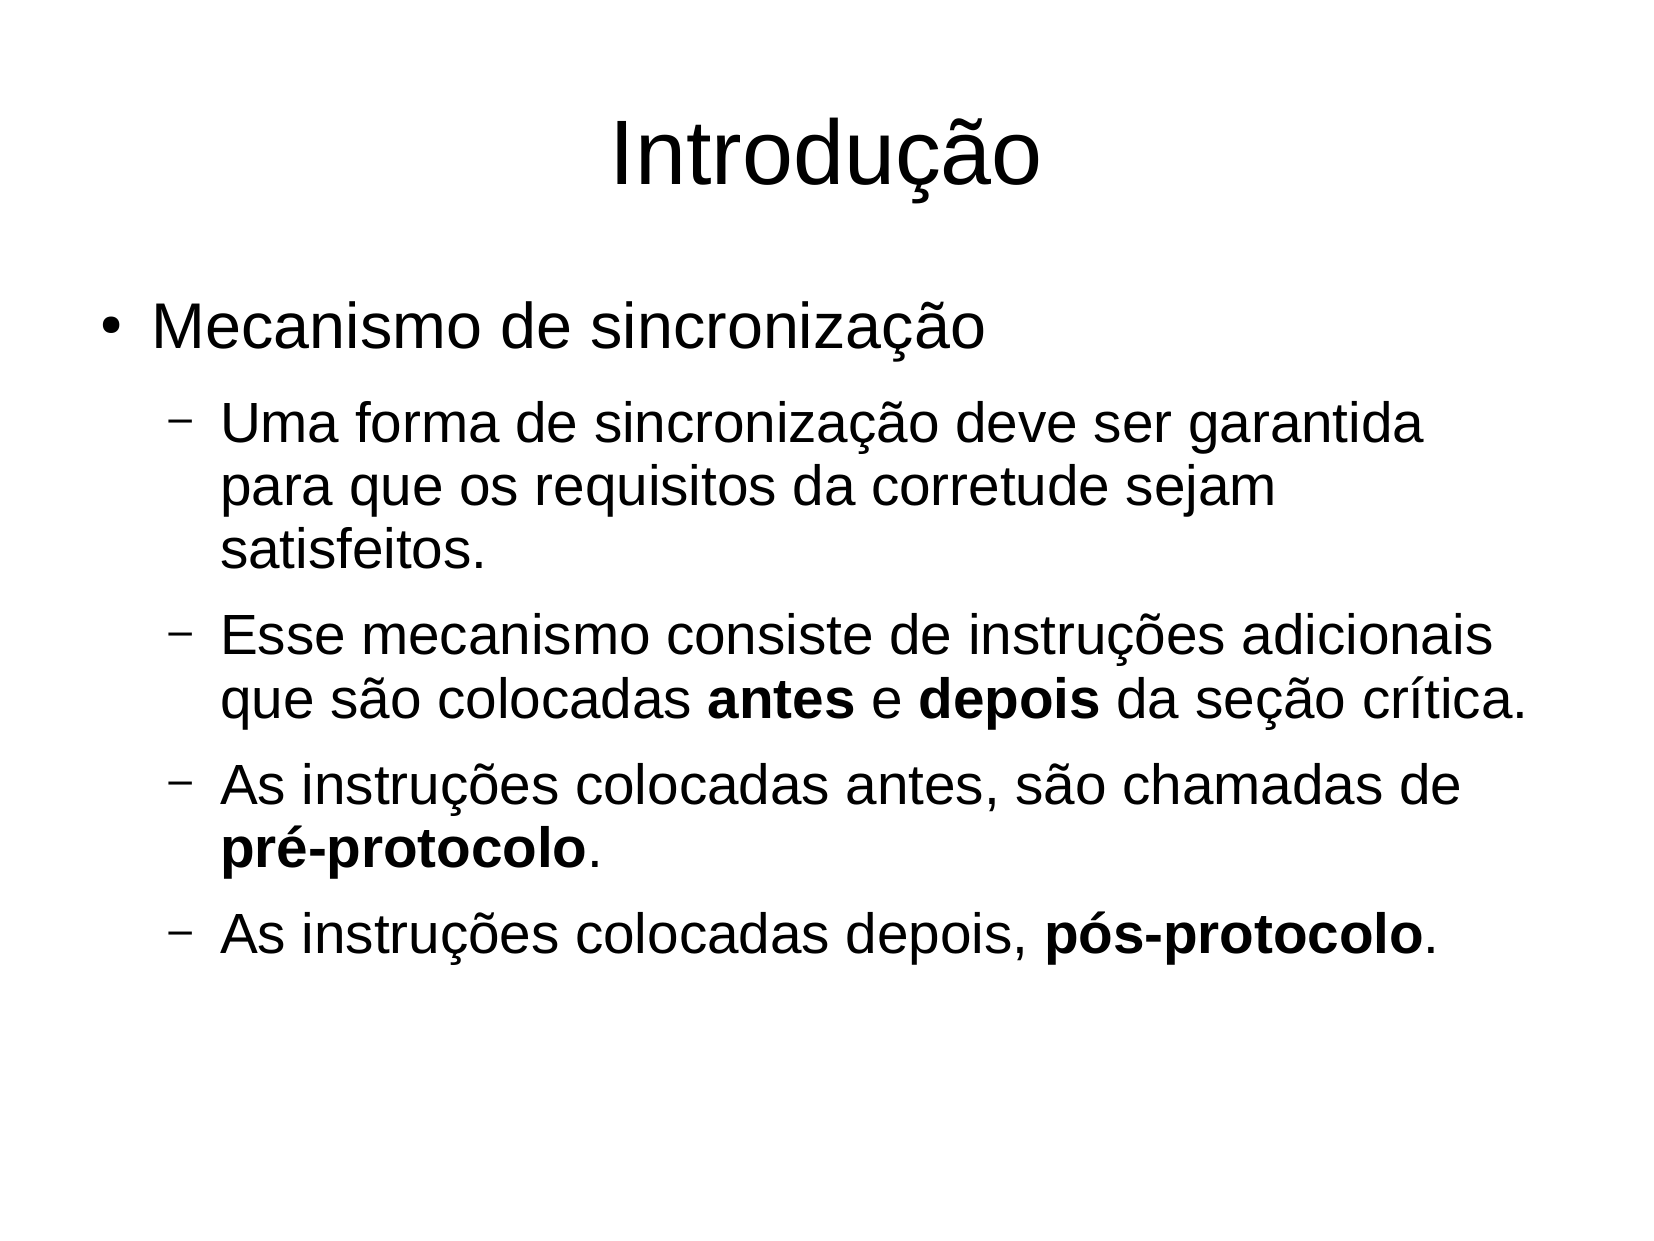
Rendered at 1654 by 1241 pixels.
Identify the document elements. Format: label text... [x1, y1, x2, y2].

list Mecanismo de sincronização Uma forma de sincronização deve ser garantida para que os requisitos da corretude sejam satisfeitos. Esse mecanismo consiste de instruções adicionais que são colocadas antes e depois da seção crítica. As instruções colocadas antes, são chamadas de pré-protocolo. As instruções colocadas depois, pós-protocolo. [82, 290, 1538, 1010]
title Introdução [82, 49, 1571, 257]
